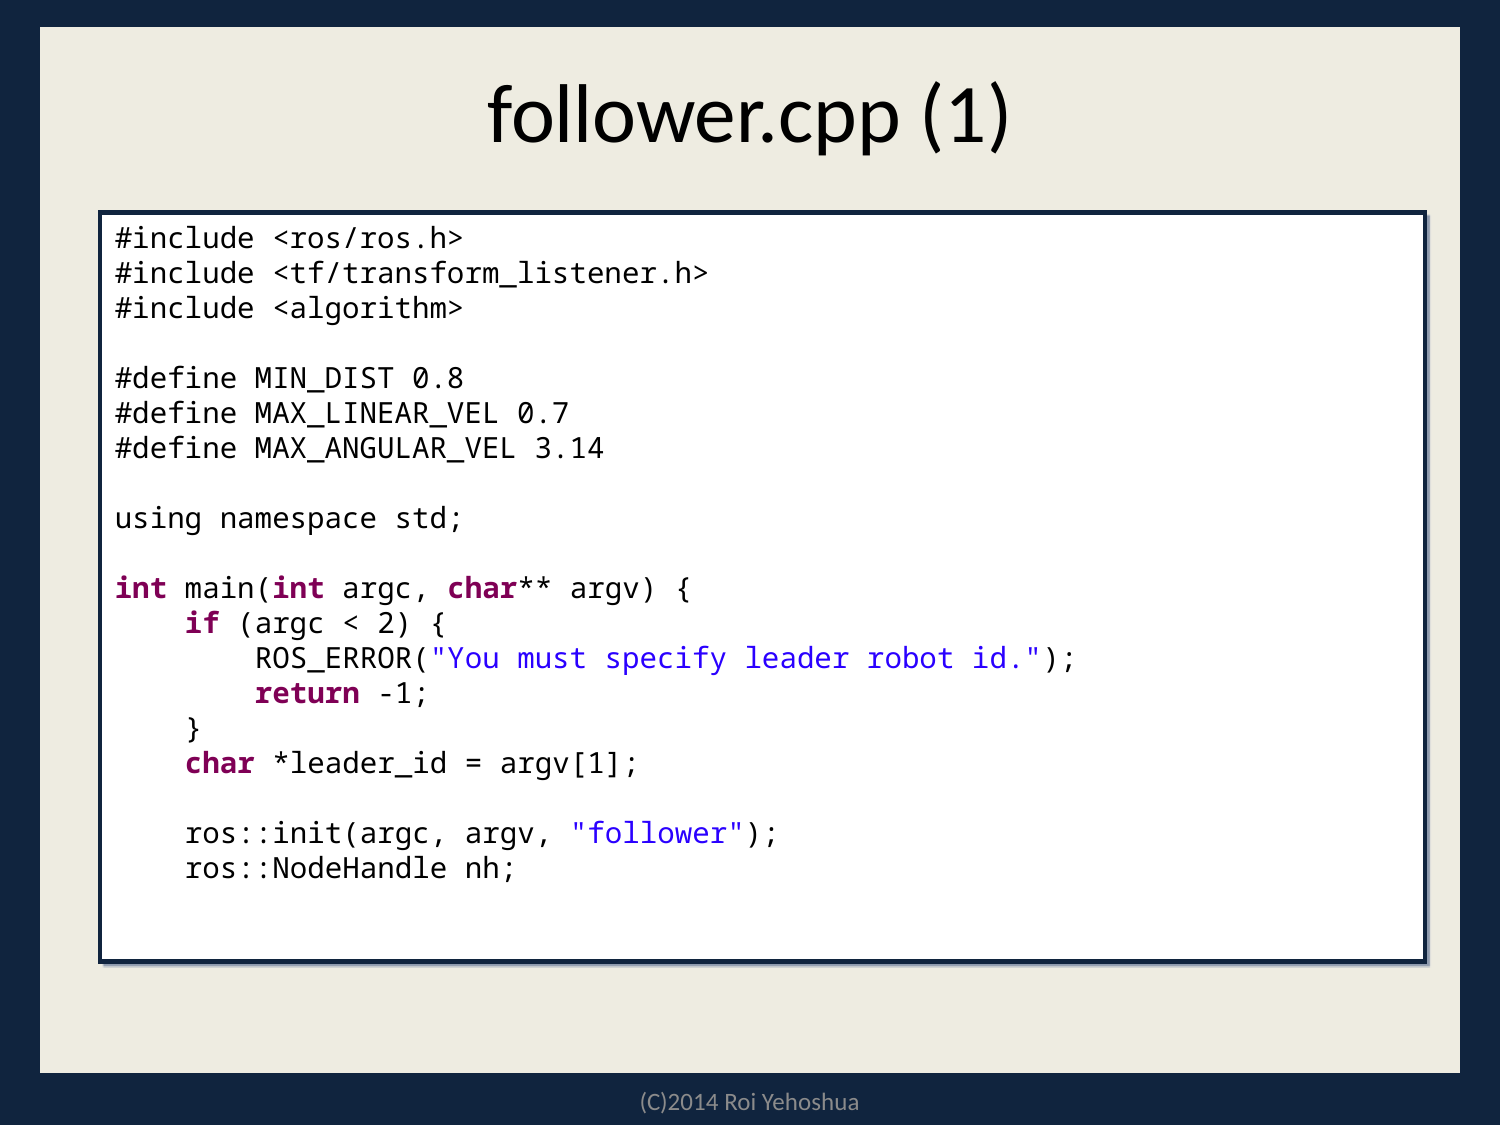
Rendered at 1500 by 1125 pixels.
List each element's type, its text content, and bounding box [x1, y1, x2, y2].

text_box #include <ros/ros.h> #include <tf/transform_listener.h> #include <algorithm> #define MIN_DIST 0.8 #define MAX_LINEAR_VEL 0.7 #define MAX_ANGULAR_VEL 3.14 using namespace std; int main(int argc, char** argv) { if (argc < 2) { ROS_ERROR("You must specify leader robot id."); return -1; } char *leader_id = argv[1]; ros::init(argc, argv, "follower"); ros::NodeHandle nh; [99, 212, 1425, 962]
footer (C)2014 Roi Yehoshua [512, 1074, 988, 1125]
title follower.cpp (1) [37, 31, 1463, 188]
